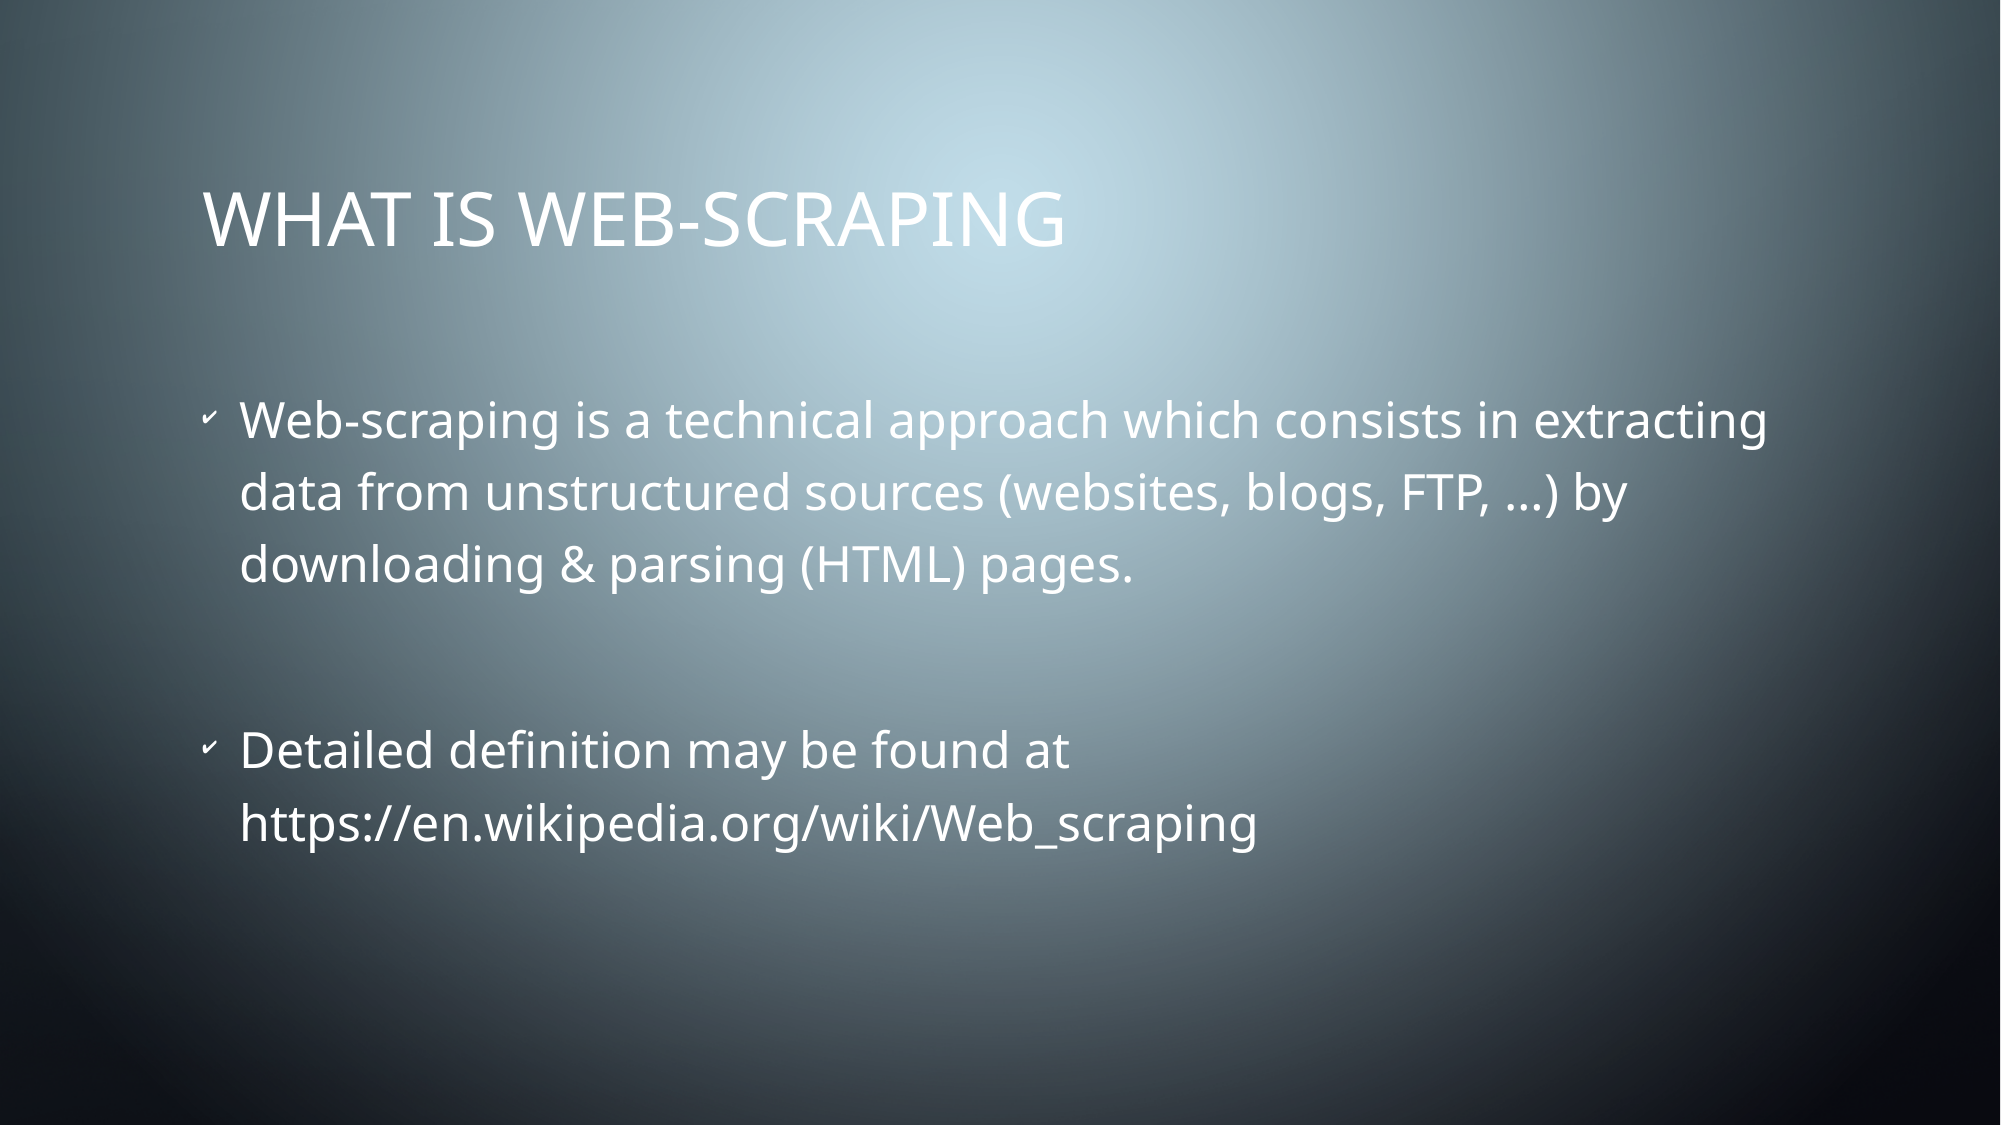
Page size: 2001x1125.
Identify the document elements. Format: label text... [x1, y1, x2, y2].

list Web-scraping is a technical approach which consists in extracting data from unstructured sources (websites, blogs, FTP, …) by downloading & parsing (HTML) pages. Detailed definition may be found at https://en.wikipedia.org/wiki/Web_scraping [187, 369, 1813, 950]
picture [0, 0, 2001, 1125]
title WHAT IS WEB-SCRAPING [187, 101, 1813, 344]
